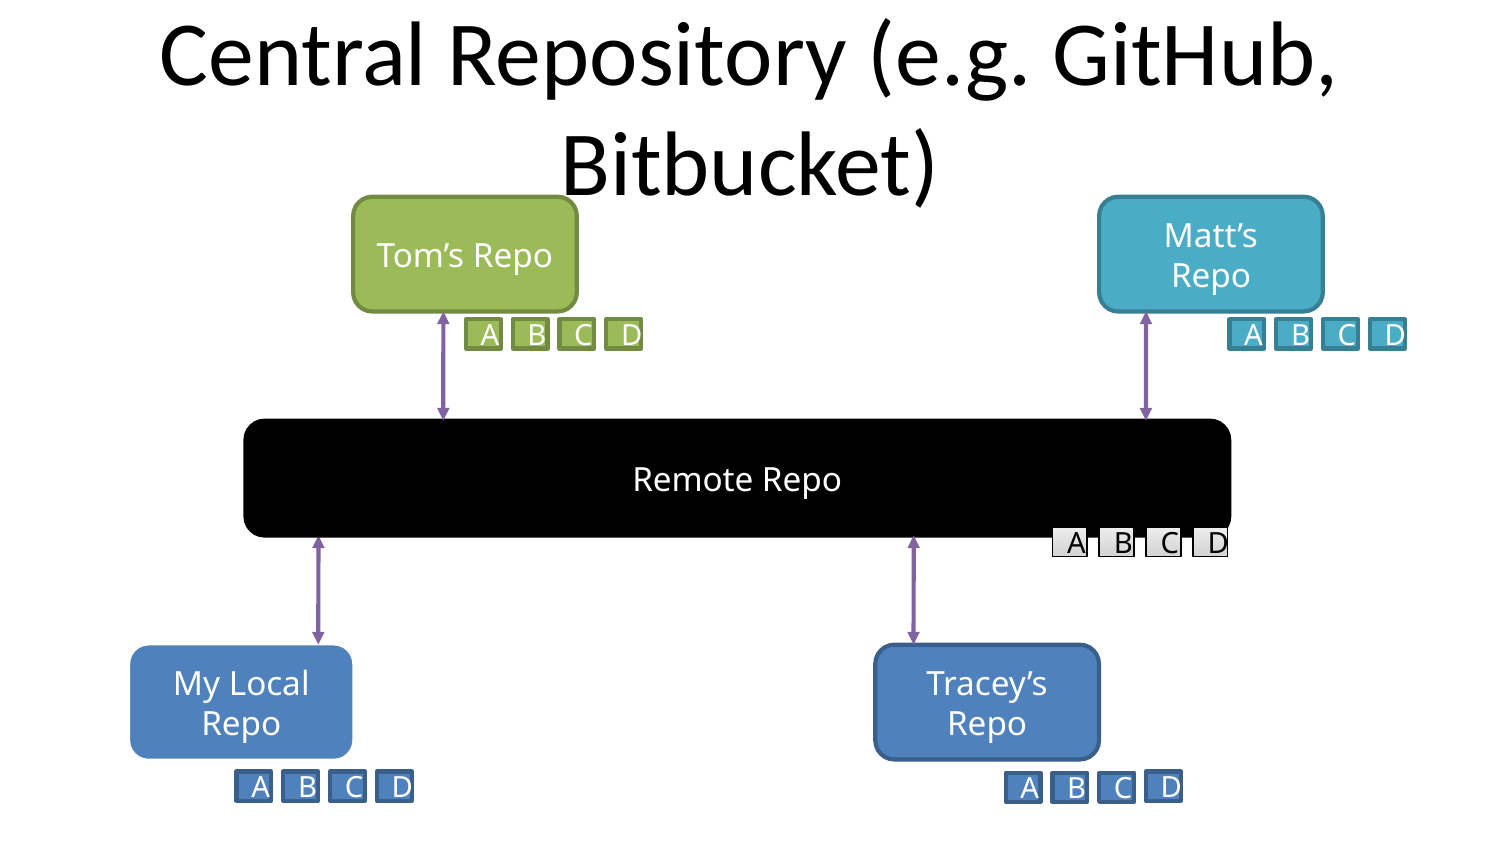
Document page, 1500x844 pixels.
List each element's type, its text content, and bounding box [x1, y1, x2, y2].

text_box Central Repository (e.g. GitHub, Bitbucket) [75, 33, 1425, 175]
text_box Tom’s Repo [353, 196, 577, 312]
text_box D [1192, 527, 1228, 557]
text_box D [376, 771, 412, 801]
text_box A [1229, 319, 1265, 349]
text_box Tracey’s Repo [875, 644, 1100, 760]
text_box B [1099, 527, 1135, 557]
text_box B [512, 319, 548, 349]
text_box D [606, 319, 642, 349]
text_box C [1145, 527, 1181, 557]
text_box B [1052, 772, 1088, 802]
text_box Matt’s Repo [1099, 196, 1323, 312]
text_box C [1323, 319, 1358, 349]
text_box A [236, 771, 272, 801]
text_box D [1369, 319, 1405, 349]
text_box A [1005, 772, 1041, 802]
text_box B [283, 771, 319, 801]
text_box B [1276, 319, 1312, 349]
text_box My Local Repo [129, 644, 354, 760]
text_box D [1145, 771, 1181, 801]
text_box C [330, 771, 365, 801]
text_box A [465, 319, 501, 349]
text_box Remote Repo [245, 420, 1230, 536]
text_box A [1052, 527, 1088, 557]
text_box C [559, 319, 595, 349]
text_box C [1099, 772, 1135, 802]
